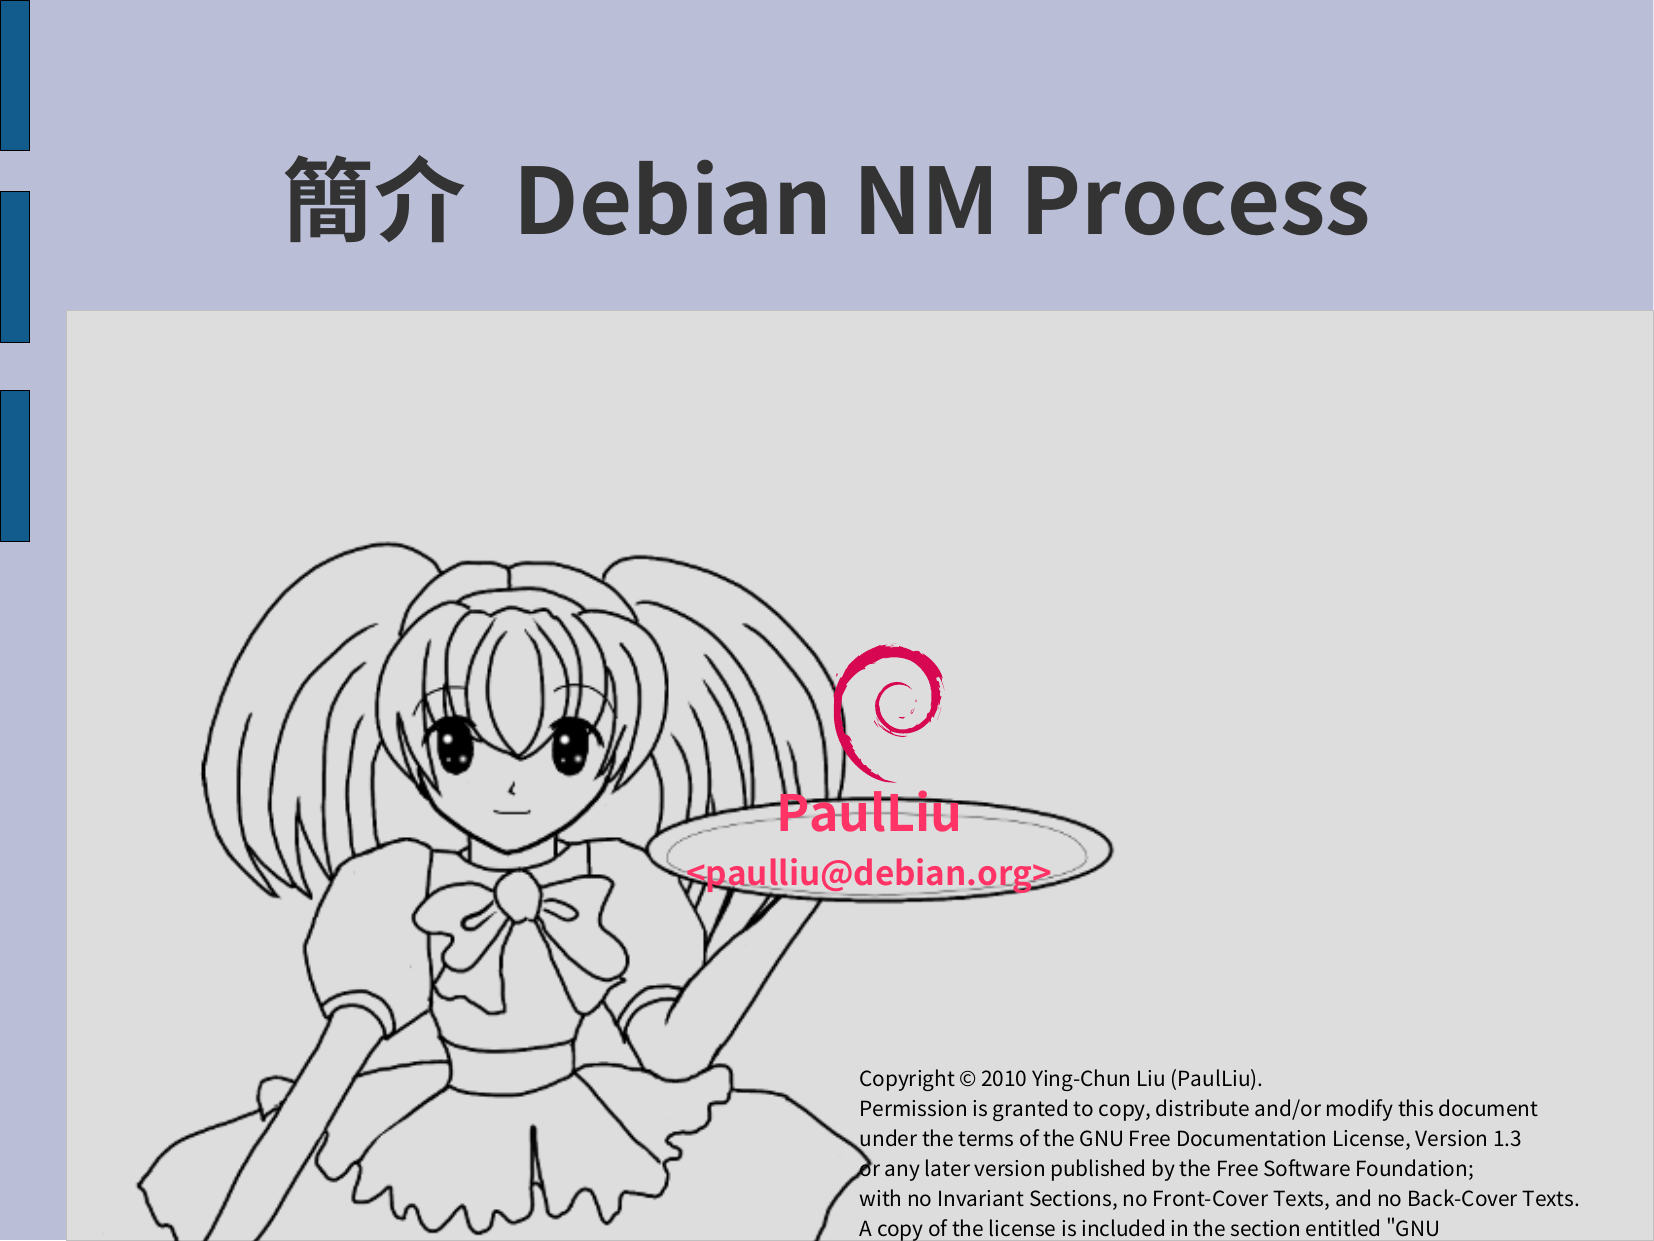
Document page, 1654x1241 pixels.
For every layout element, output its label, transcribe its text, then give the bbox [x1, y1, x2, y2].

subtitle PaulLiu <paulliu@debian.org> [590, 759, 1149, 910]
title 簡介 Debian NM Process [121, 91, 1534, 299]
picture [25, 501, 1270, 1241]
text_box Copyright © 2010 Ying-Chun Liu (PaulLiu). Permission is granted to copy, distribute and/or modify this document under the terms of the GNU Free Documentation License, Version 1.3 or any later version published by the Free Software Foundation; with no Invariant Sections, no Front-Cover Texts, and no Back-Cover Texts. A copy of the license is included in the section entitled "GNU Free Documentation License". [859, 1062, 1654, 1241]
